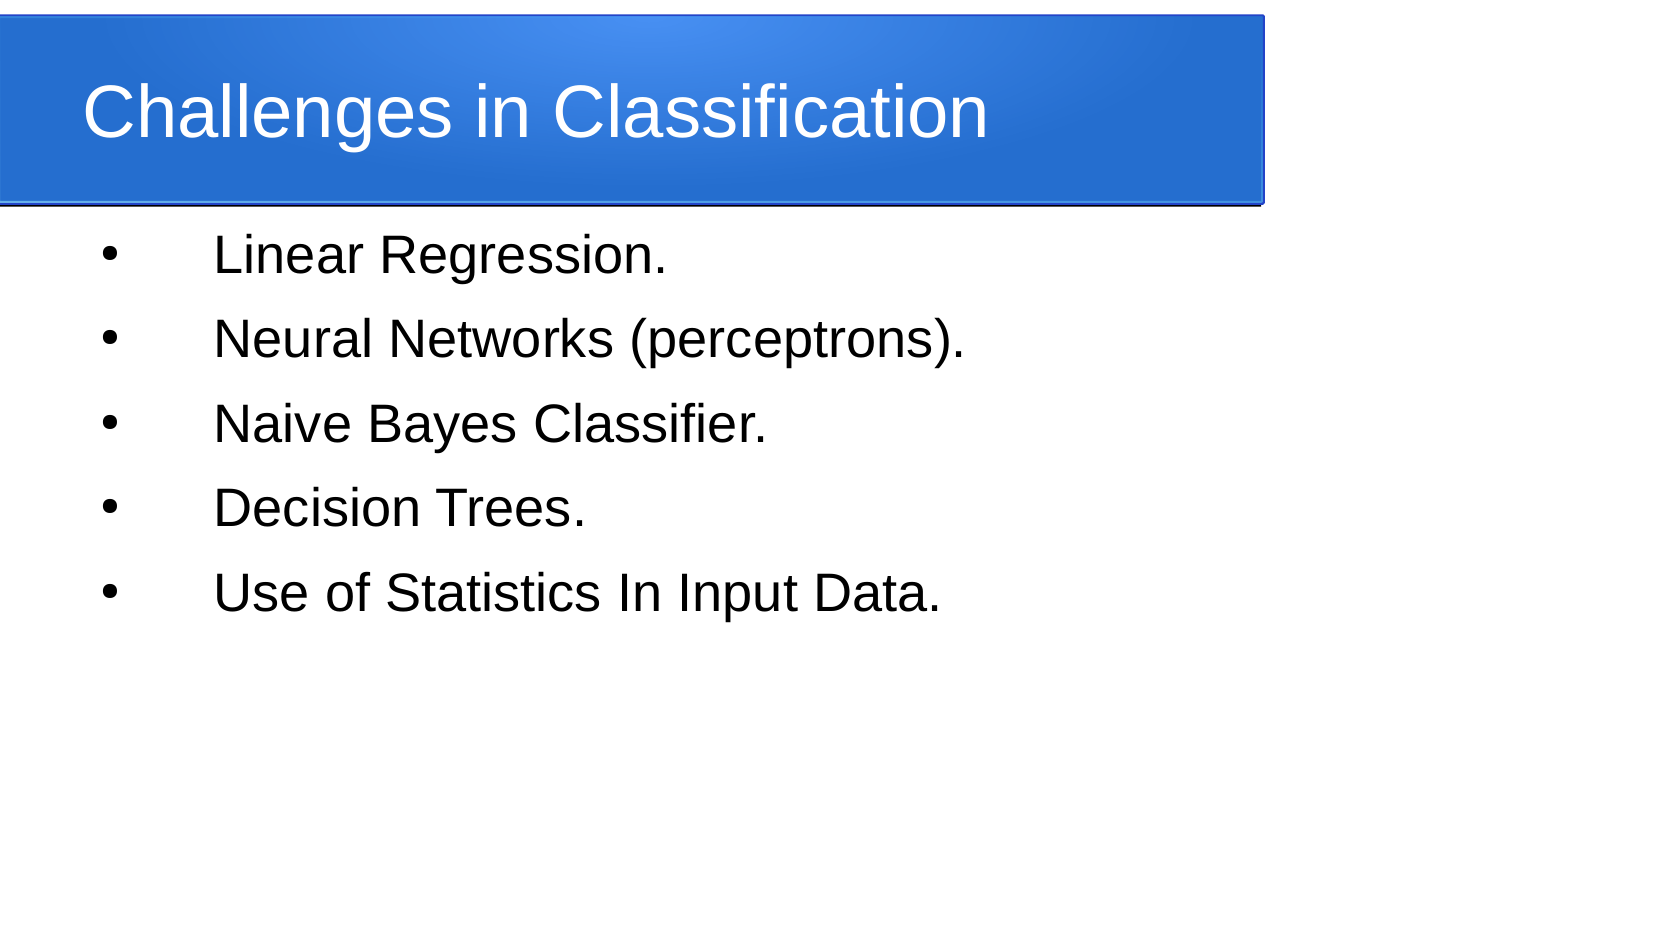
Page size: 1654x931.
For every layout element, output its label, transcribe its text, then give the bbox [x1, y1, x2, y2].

title Challenges in Classification [82, 35, 1235, 189]
list Linear Regression. Neural Networks (perceptrons). Naive Bayes Classifier. Decision Trees. Use of Statistics In Input Data. [82, 224, 1571, 764]
